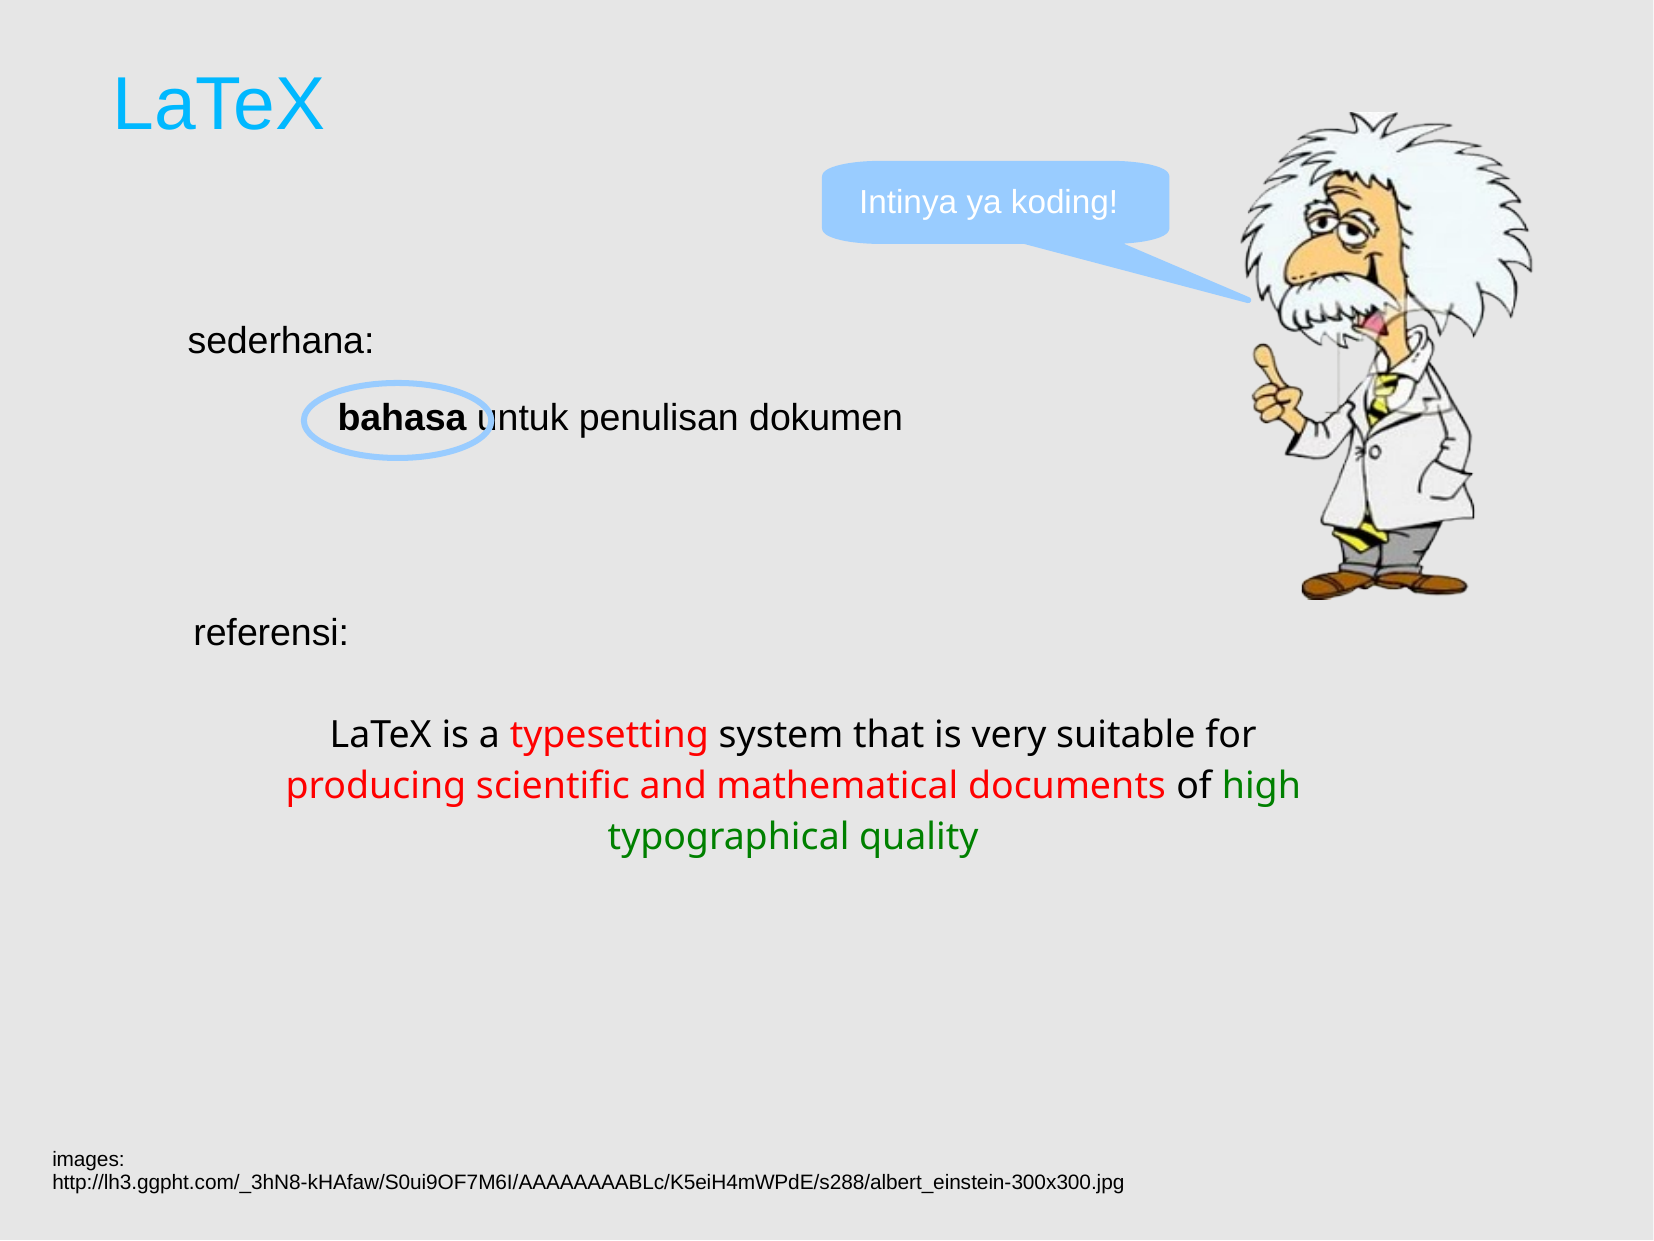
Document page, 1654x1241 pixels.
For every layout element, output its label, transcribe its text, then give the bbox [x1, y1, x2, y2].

subtitle sederhana: [187, 301, 488, 379]
text_box [825, 163, 1249, 301]
text_box bahasa untuk penulisan dokumen [337, 386, 488, 454]
text_box referensi: [193, 593, 494, 671]
picture [1237, 112, 1538, 601]
text_box LaTeX is a typesetting system that is very suitable for producing scientific and mathematical documents of high typographical quality [268, 708, 1319, 860]
text_box Intinya ya koding! [844, 175, 1132, 228]
text_box images: http://lh3.ggpht.com/_3hN8-kHAfaw/S0ui9OF7M6I/AAAAAAAABLc/K5eiH4mWPdE/s288/albert_einstein-300x300.jpg [37, 1140, 1267, 1201]
text_box bahasa untuk penulisan dokumen [337, 378, 938, 457]
title LaTeX [112, 56, 1571, 151]
